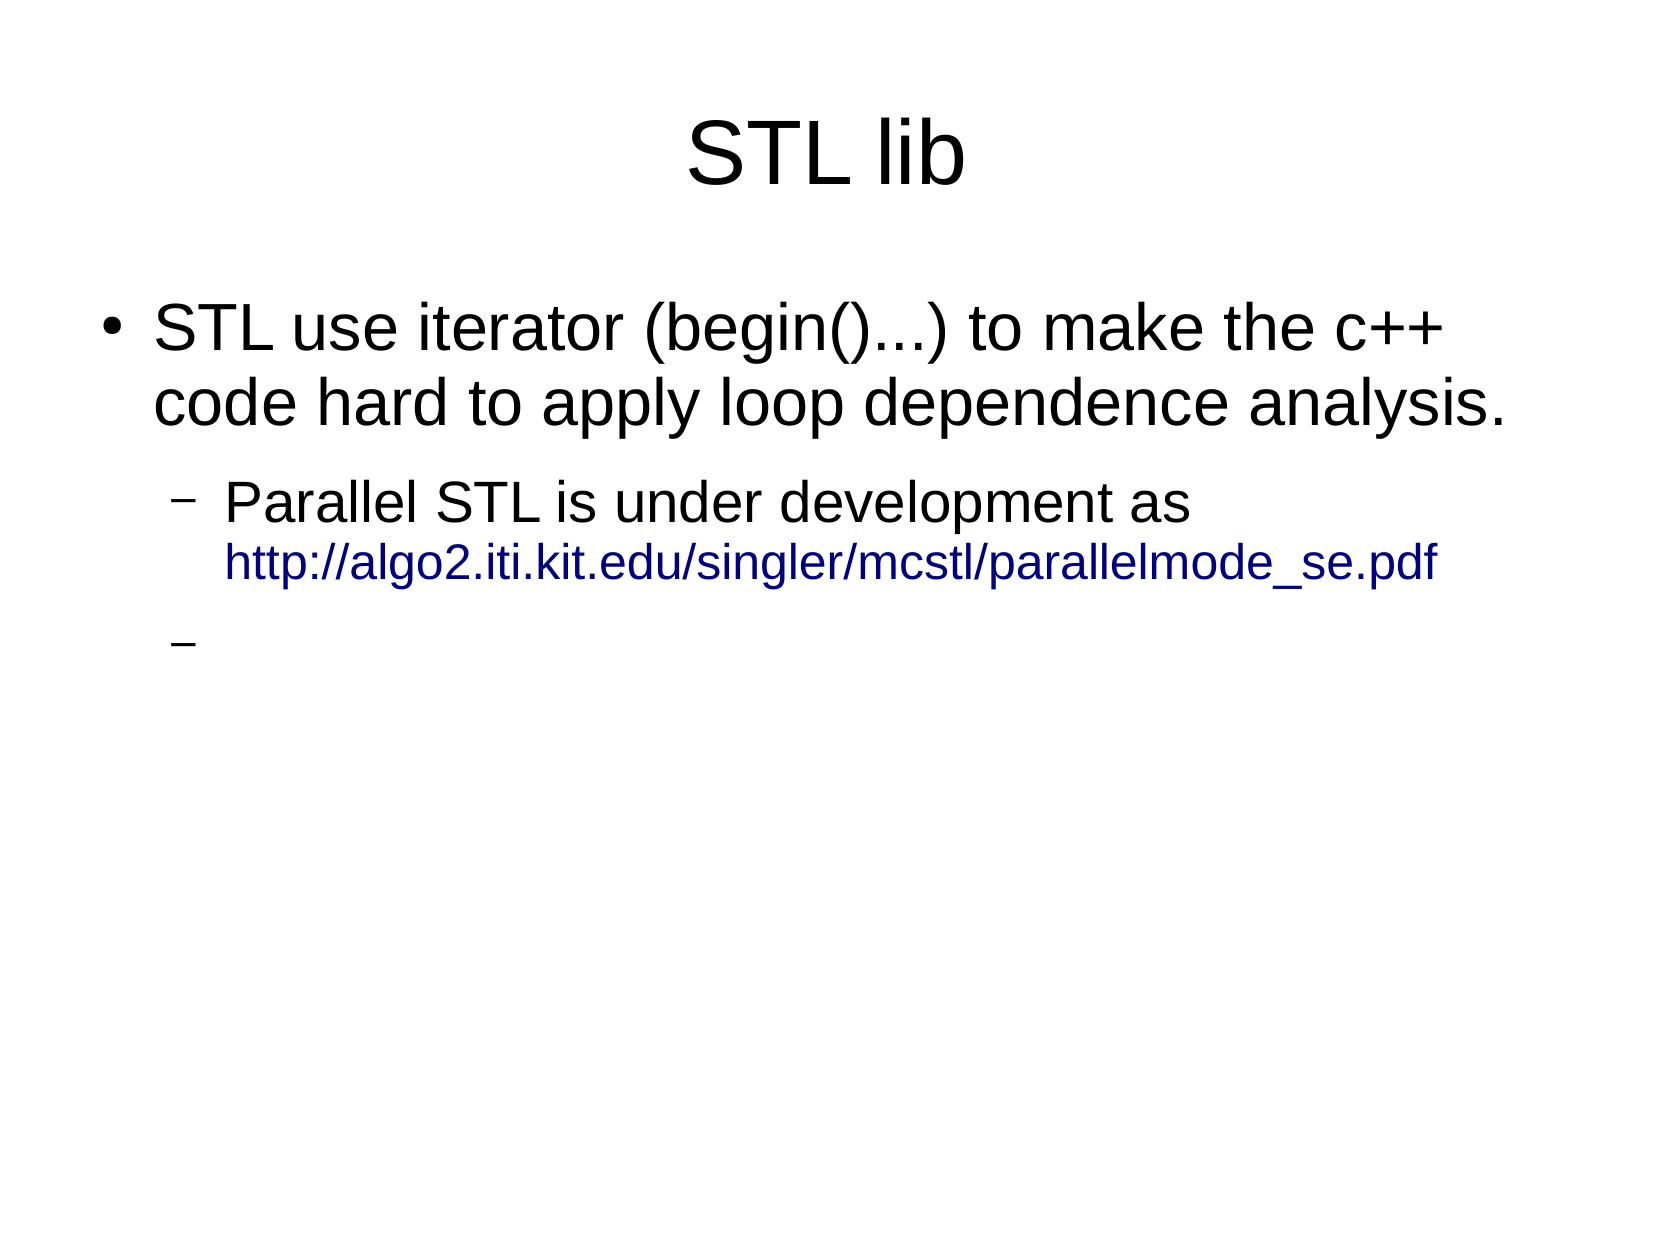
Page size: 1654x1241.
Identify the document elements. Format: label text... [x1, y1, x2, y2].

list STL use iterator (begin()...) to make the c++ code hard to apply loop dependence analysis. Parallel STL is under development as http://algo2.iti.kit.edu/singler/mcstl/parallelmode_se.pdf [82, 290, 1538, 1010]
title STL lib [82, 49, 1571, 257]
